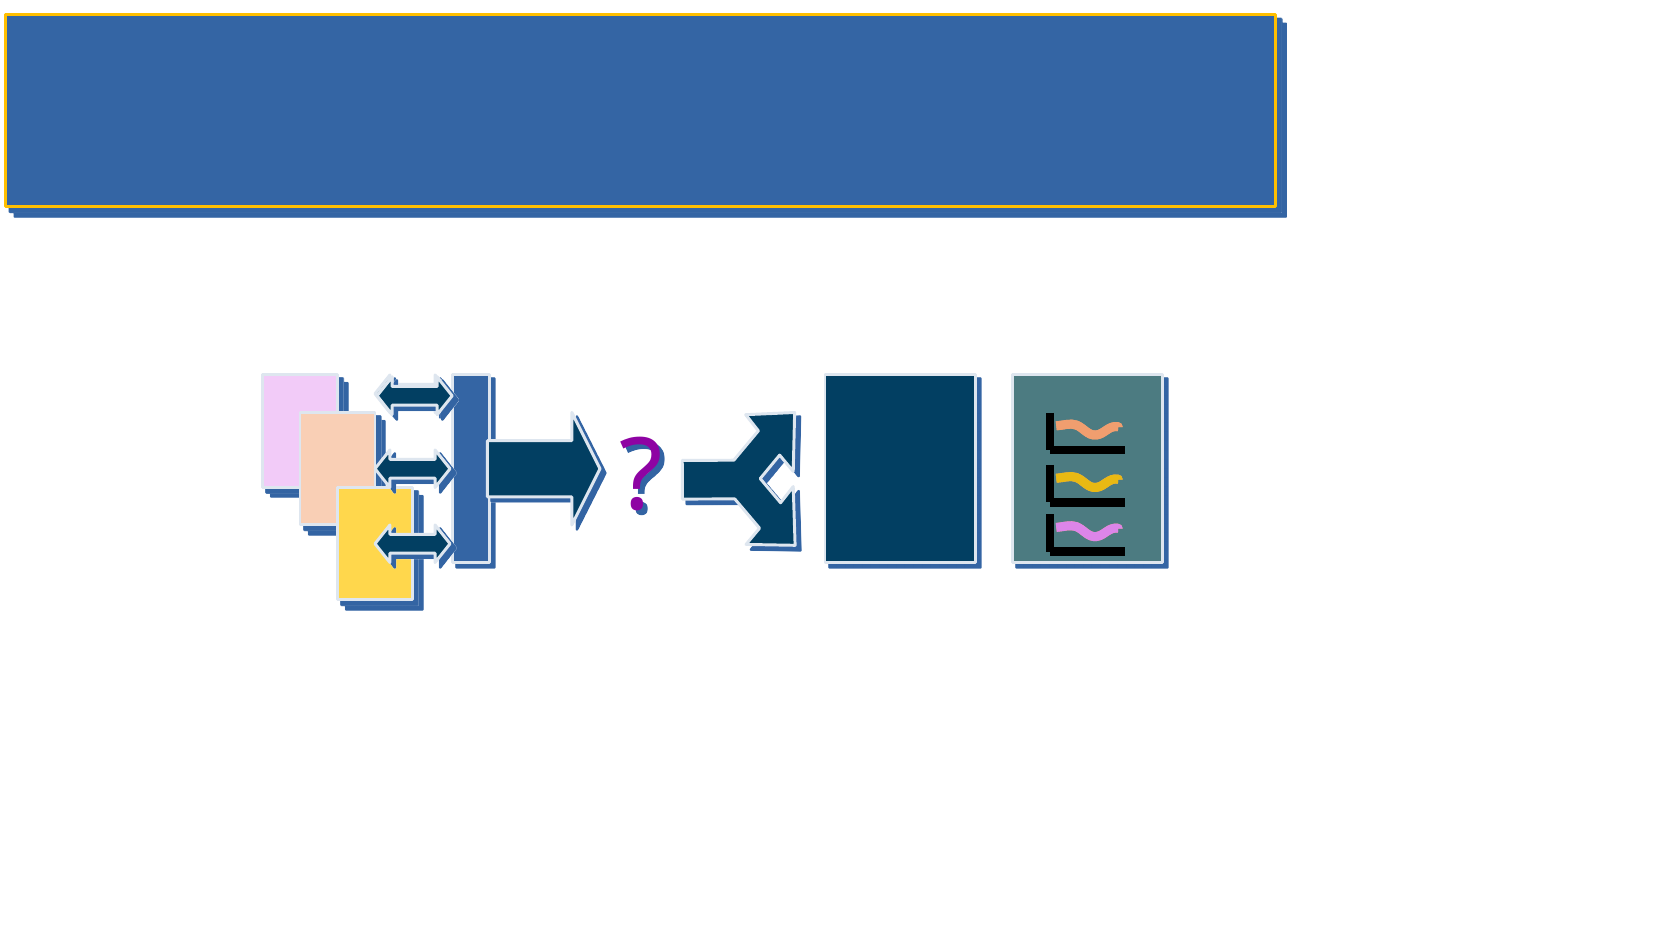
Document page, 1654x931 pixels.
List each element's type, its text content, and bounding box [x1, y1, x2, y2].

text_box [682, 412, 796, 546]
text_box ? [600, 394, 683, 526]
text_box [1012, 374, 1163, 563]
text_box [262, 374, 451, 600]
text_box [375, 374, 600, 563]
text_box [825, 374, 976, 563]
